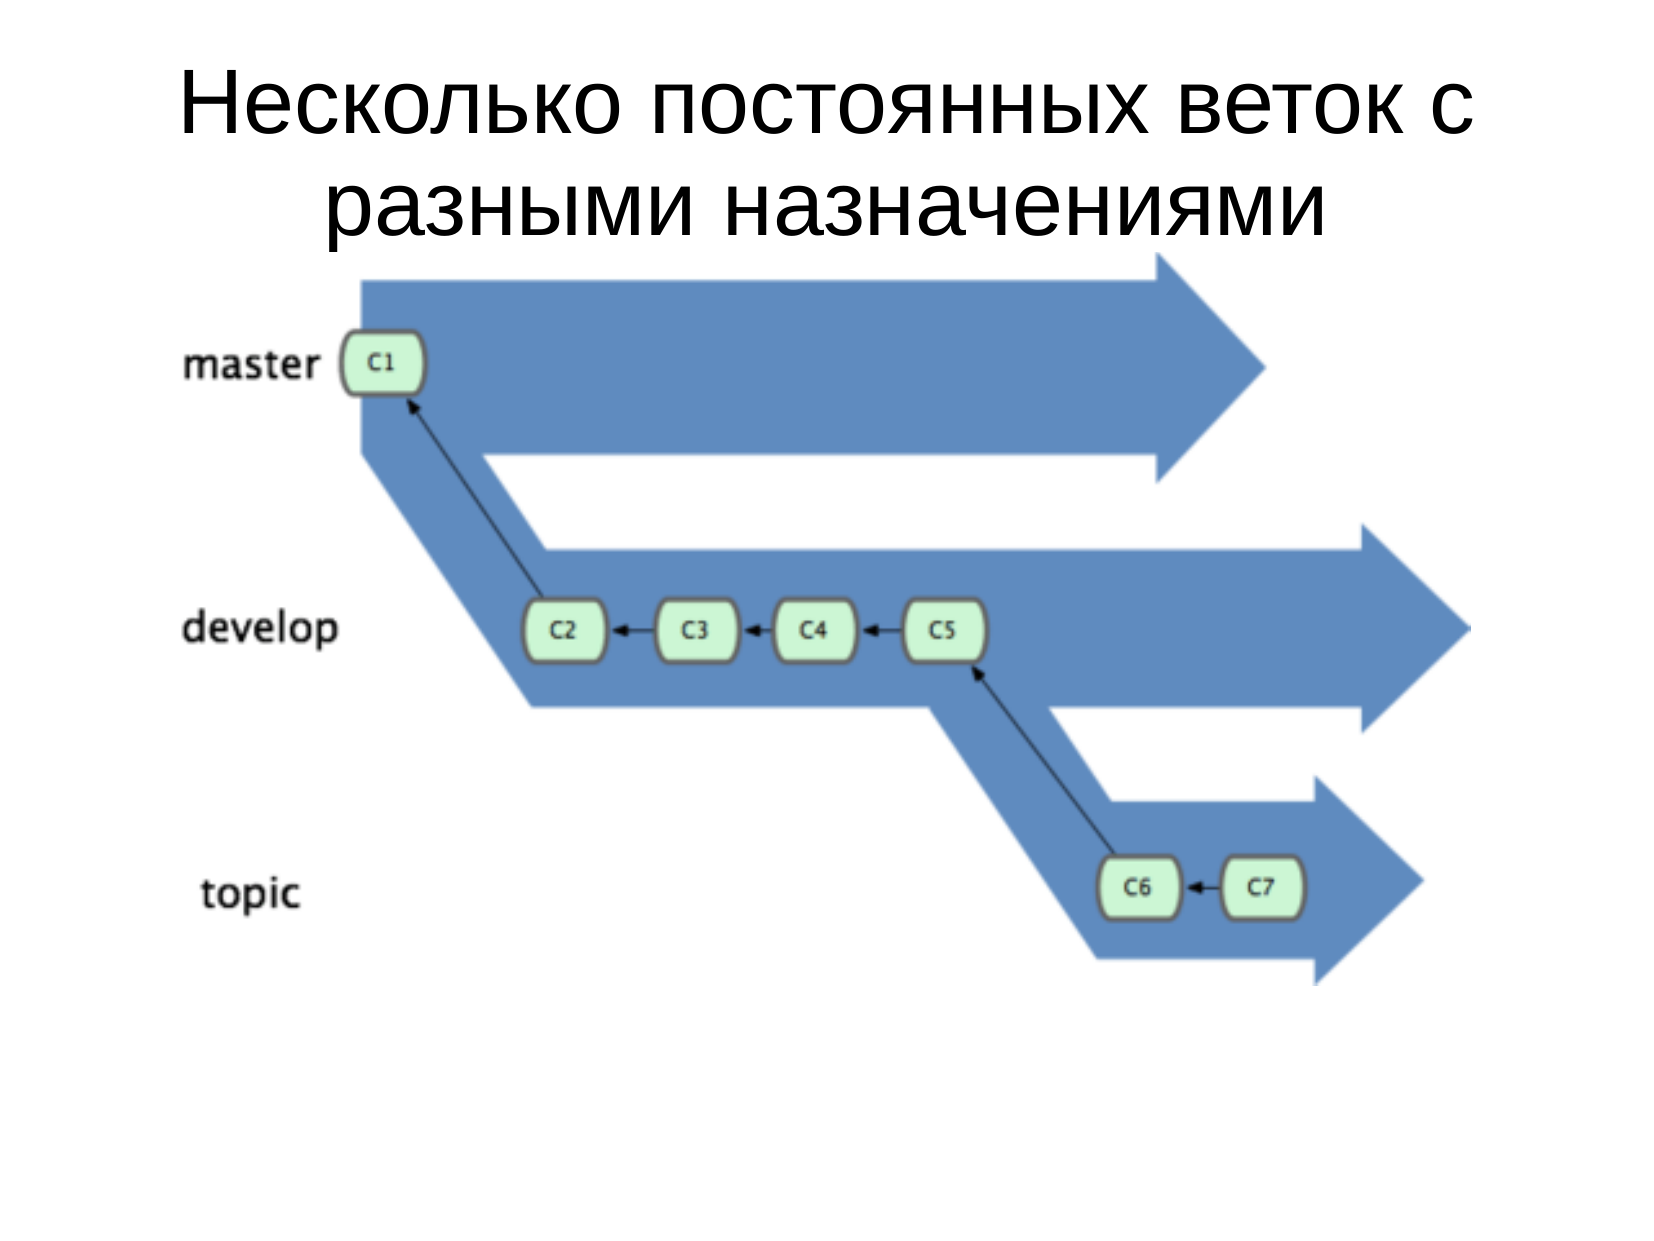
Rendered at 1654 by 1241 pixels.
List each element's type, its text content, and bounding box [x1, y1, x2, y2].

picture [180, 252, 1471, 986]
title Несколько постоянных веток с разными назначениями [82, 49, 1571, 257]
